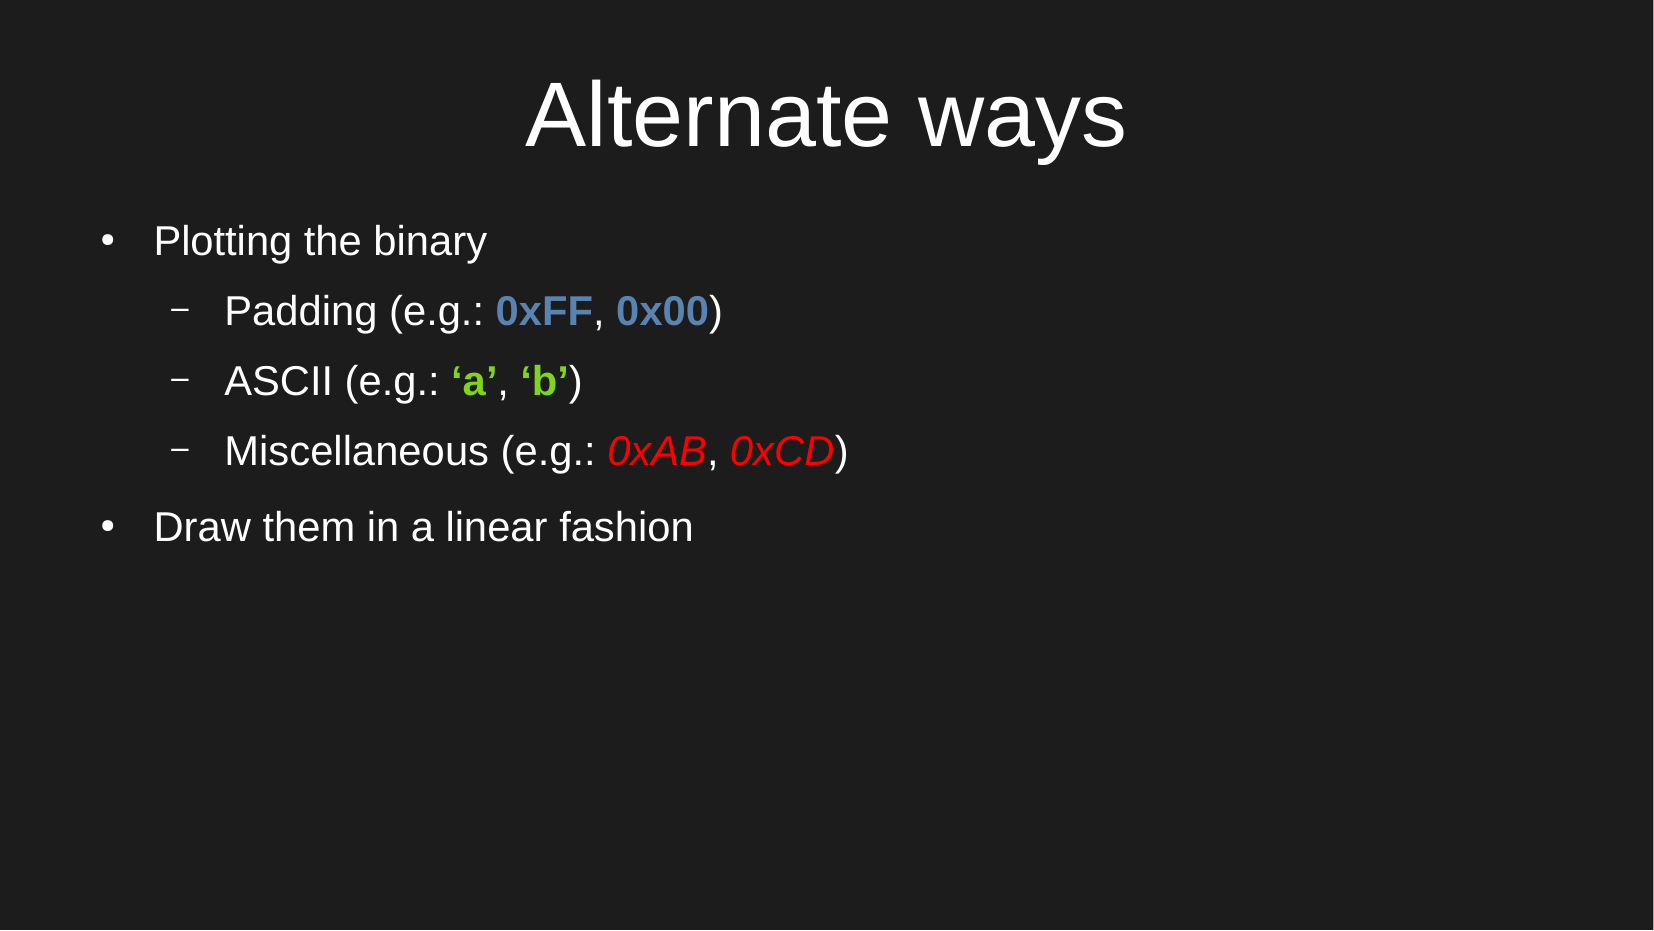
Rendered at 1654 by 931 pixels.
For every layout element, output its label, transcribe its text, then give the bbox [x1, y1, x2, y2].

title Alternate ways [82, 37, 1571, 193]
list Plotting the binary Padding (e.g.: 0xFF, 0x00) ASCII (e.g.: ‘a’, ‘b’) Miscellaneous (e.g.: 0xAB, 0xCD) Draw them in a linear fashion [82, 217, 1571, 758]
